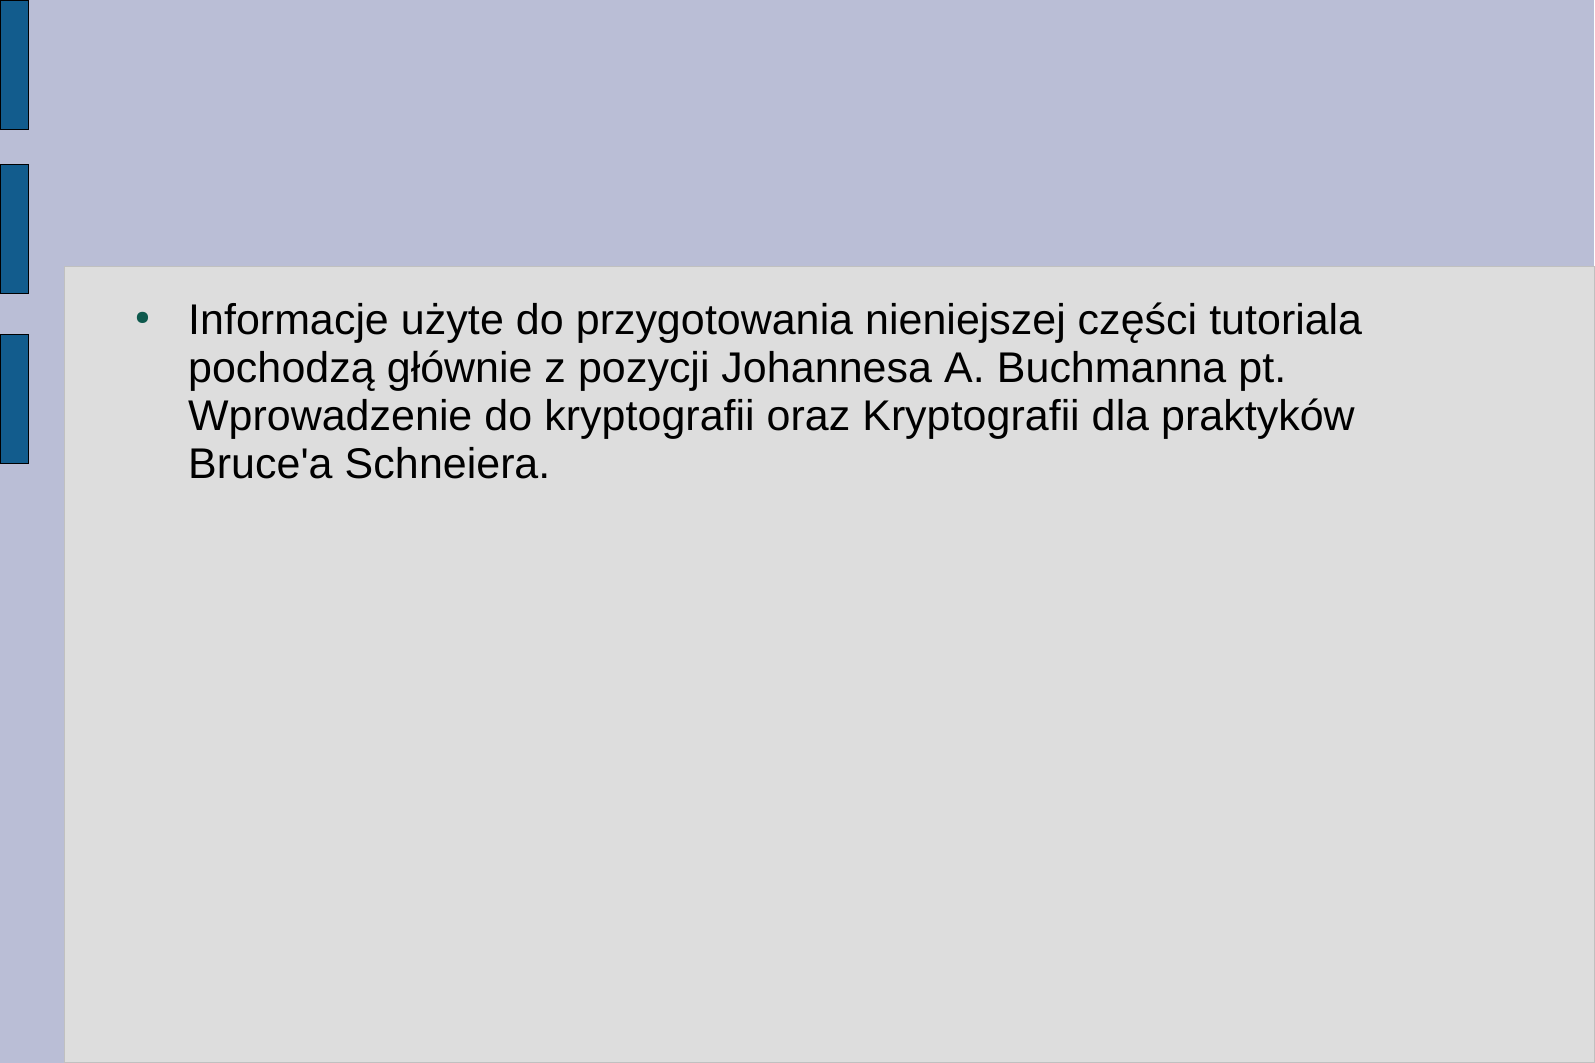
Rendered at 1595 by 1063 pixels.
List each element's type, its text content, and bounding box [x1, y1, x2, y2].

list Informacje użyte do przygotowania nieniejszej części tutoriala pochodzą głównie z pozycji Johannesa A. Buchmanna pt. Wprowadzenie do kryptografii oraz Kryptografii dla praktyków Bruce'a Schneiera. [117, 295, 1479, 966]
